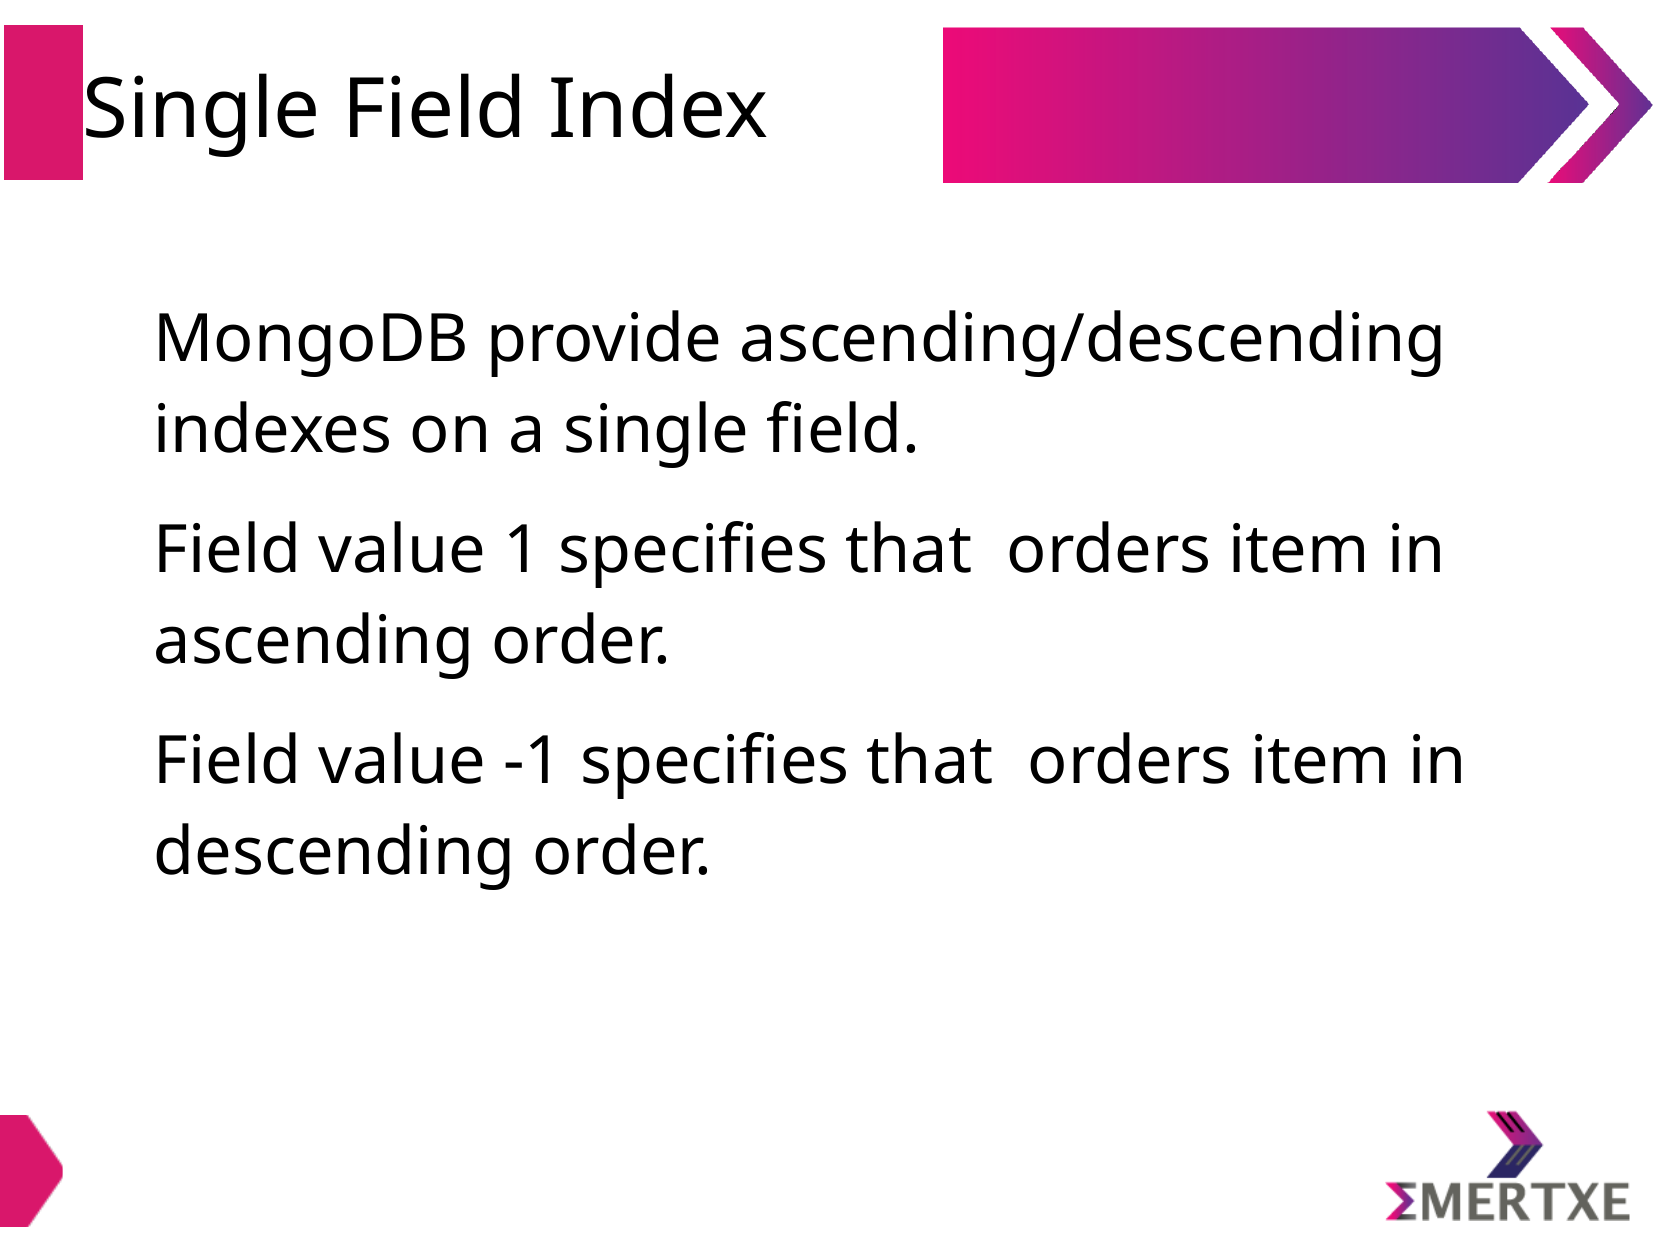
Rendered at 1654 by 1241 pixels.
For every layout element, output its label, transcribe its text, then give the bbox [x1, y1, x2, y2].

picture [1571, 27, 1653, 183]
list MongoDB provide ascending/descending indexes on a single field. Field value 1 specifies that orders item in ascending order. Field value -1 specifies that orders item in descending order. [82, 290, 1571, 1010]
title Single Field Index [82, 2, 1571, 210]
picture [1385, 1107, 1631, 1221]
